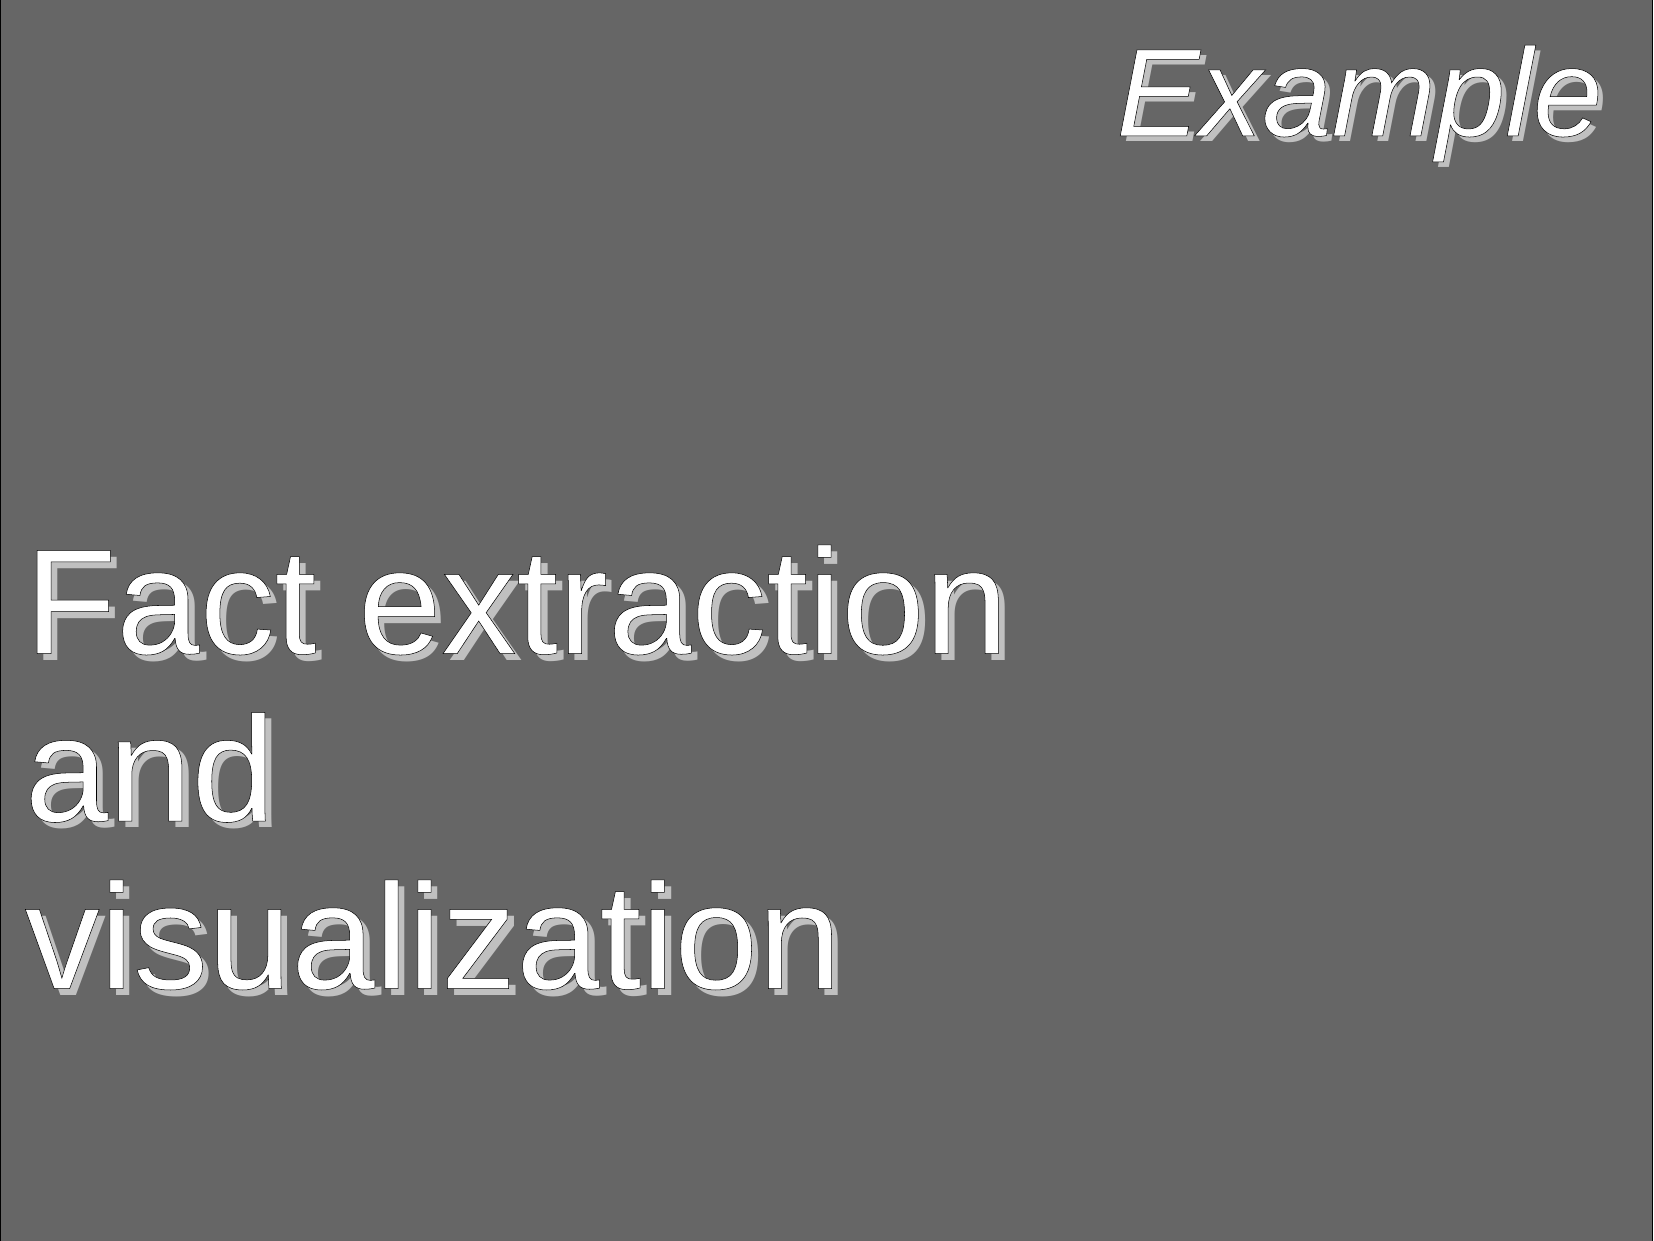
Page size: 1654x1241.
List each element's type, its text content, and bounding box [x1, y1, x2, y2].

text_box Fact extraction and visualization [10, 510, 1024, 1028]
text_box Example [1101, 15, 1618, 170]
text_box [0, 0, 1653, 1241]
